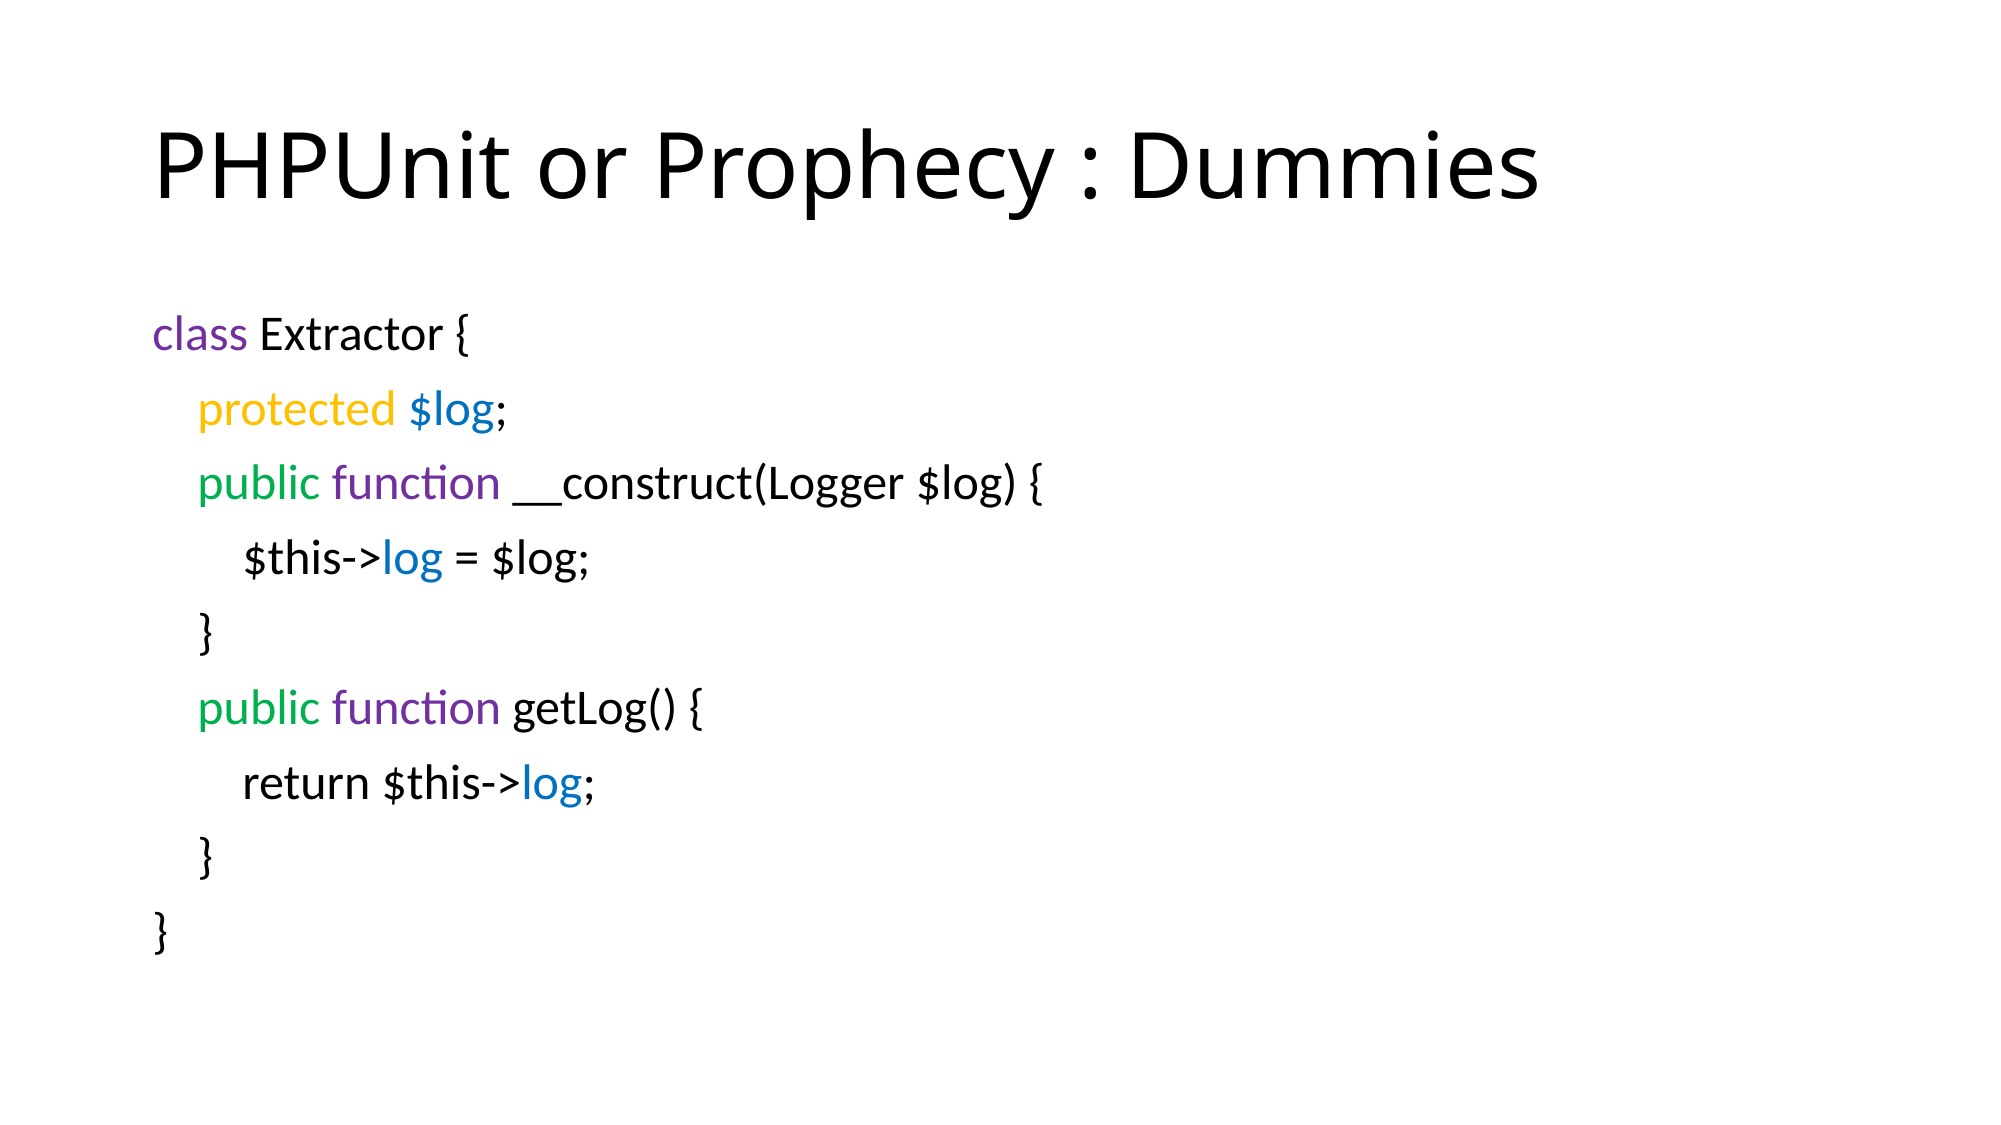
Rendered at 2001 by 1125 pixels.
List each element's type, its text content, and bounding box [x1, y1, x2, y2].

list class Extractor { protected $log; public function __construct(Logger $log) { $this->log = $log; } public function getLog() { return $this->log; } } [137, 299, 1863, 1014]
title PHPUnit or Prophecy : Dummies [137, 59, 1863, 278]
